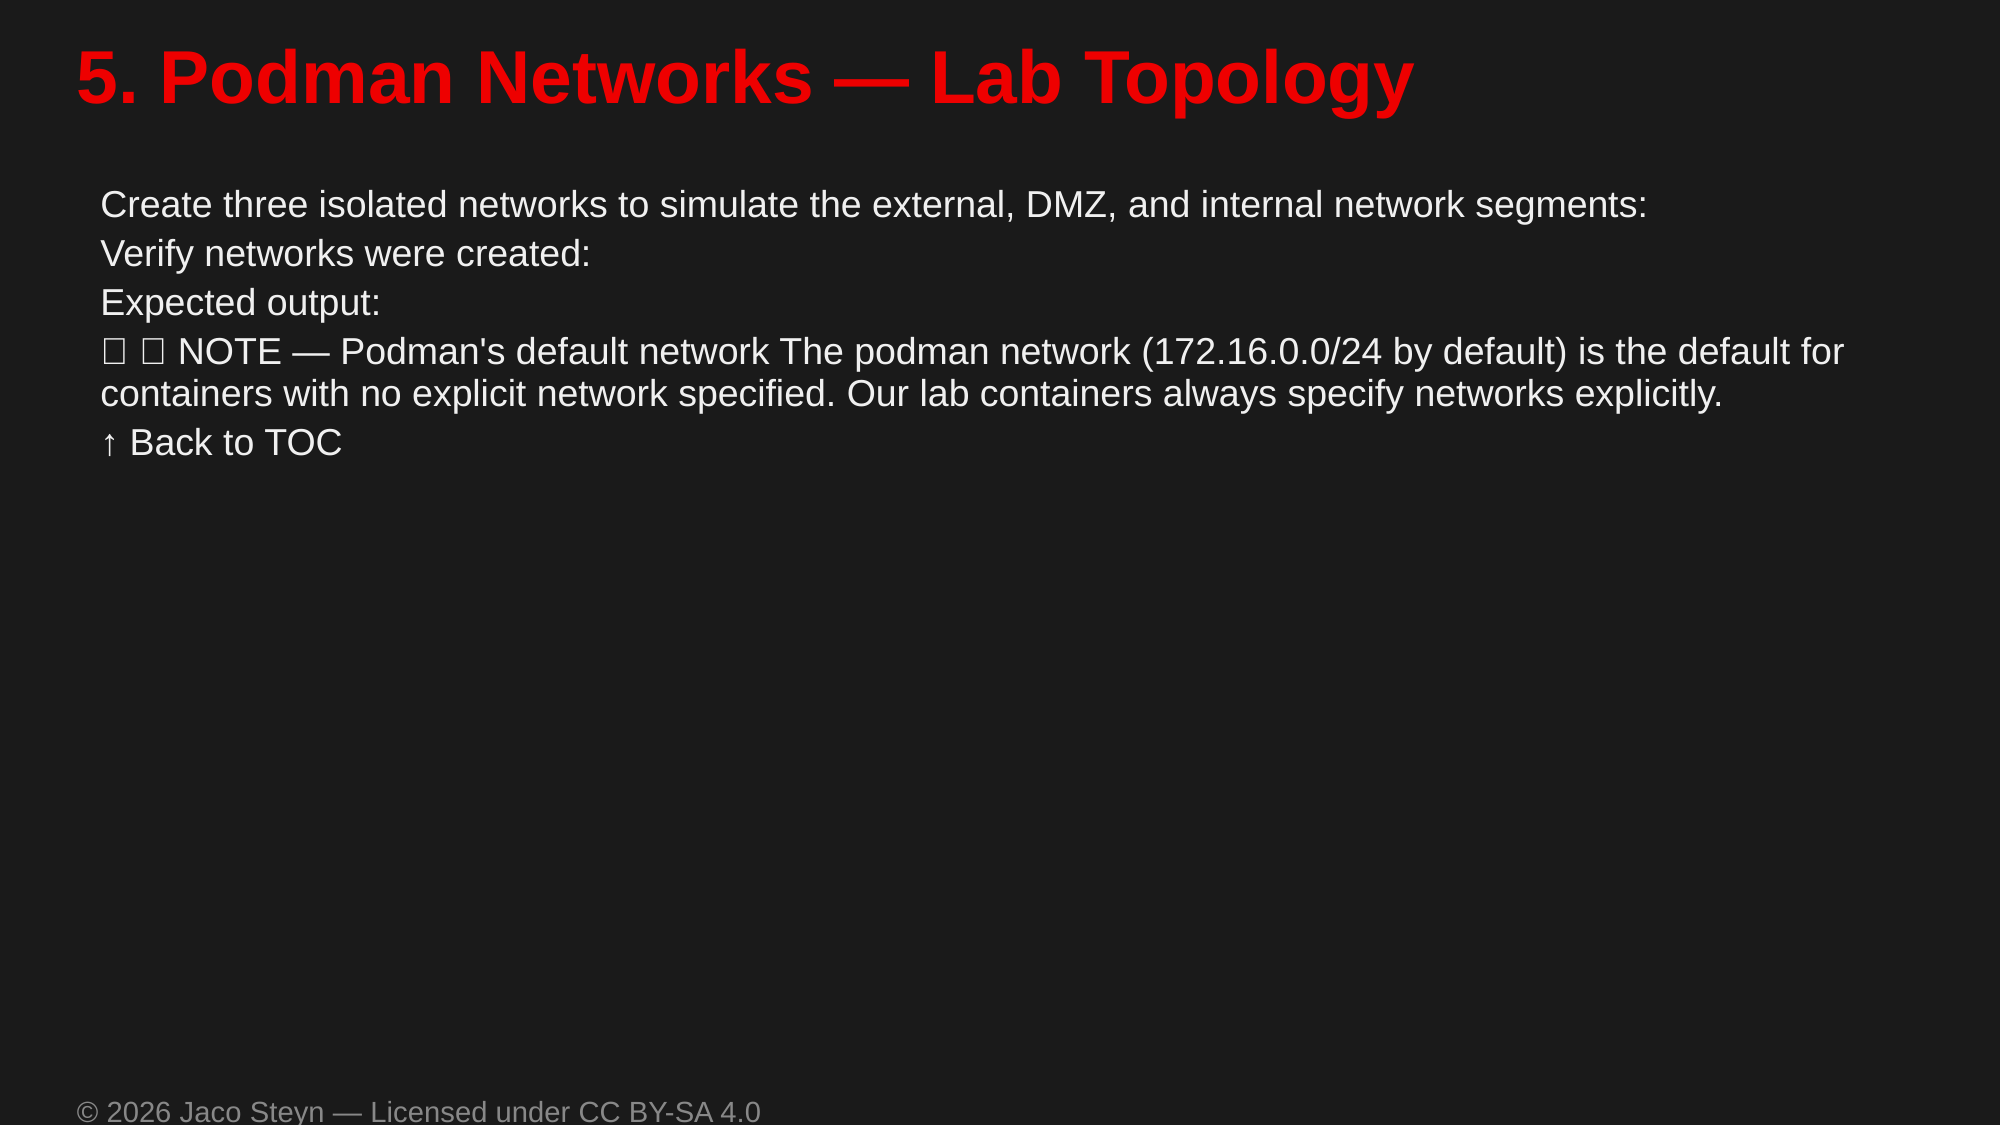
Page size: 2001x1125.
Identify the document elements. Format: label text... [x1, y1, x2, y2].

text_box 5. Podman Networks — Lab Topology [59, 23, 1942, 154]
text_box © 2026 Jaco Steyn — Licensed under CC BY-SA 4.0 [59, 1083, 1942, 1120]
text_box Create three isolated networks to simulate the external, DMZ, and internal network segments: Verify networks were created: Expected output: 💡 📝 NOTE — Podman's default network The podman network (172.16.0.0/24 by default) is the default for containers with no explicit network specified. Our lab containers always specify networks explicitly. ↑ Back to TOC [59, 171, 1942, 1083]
